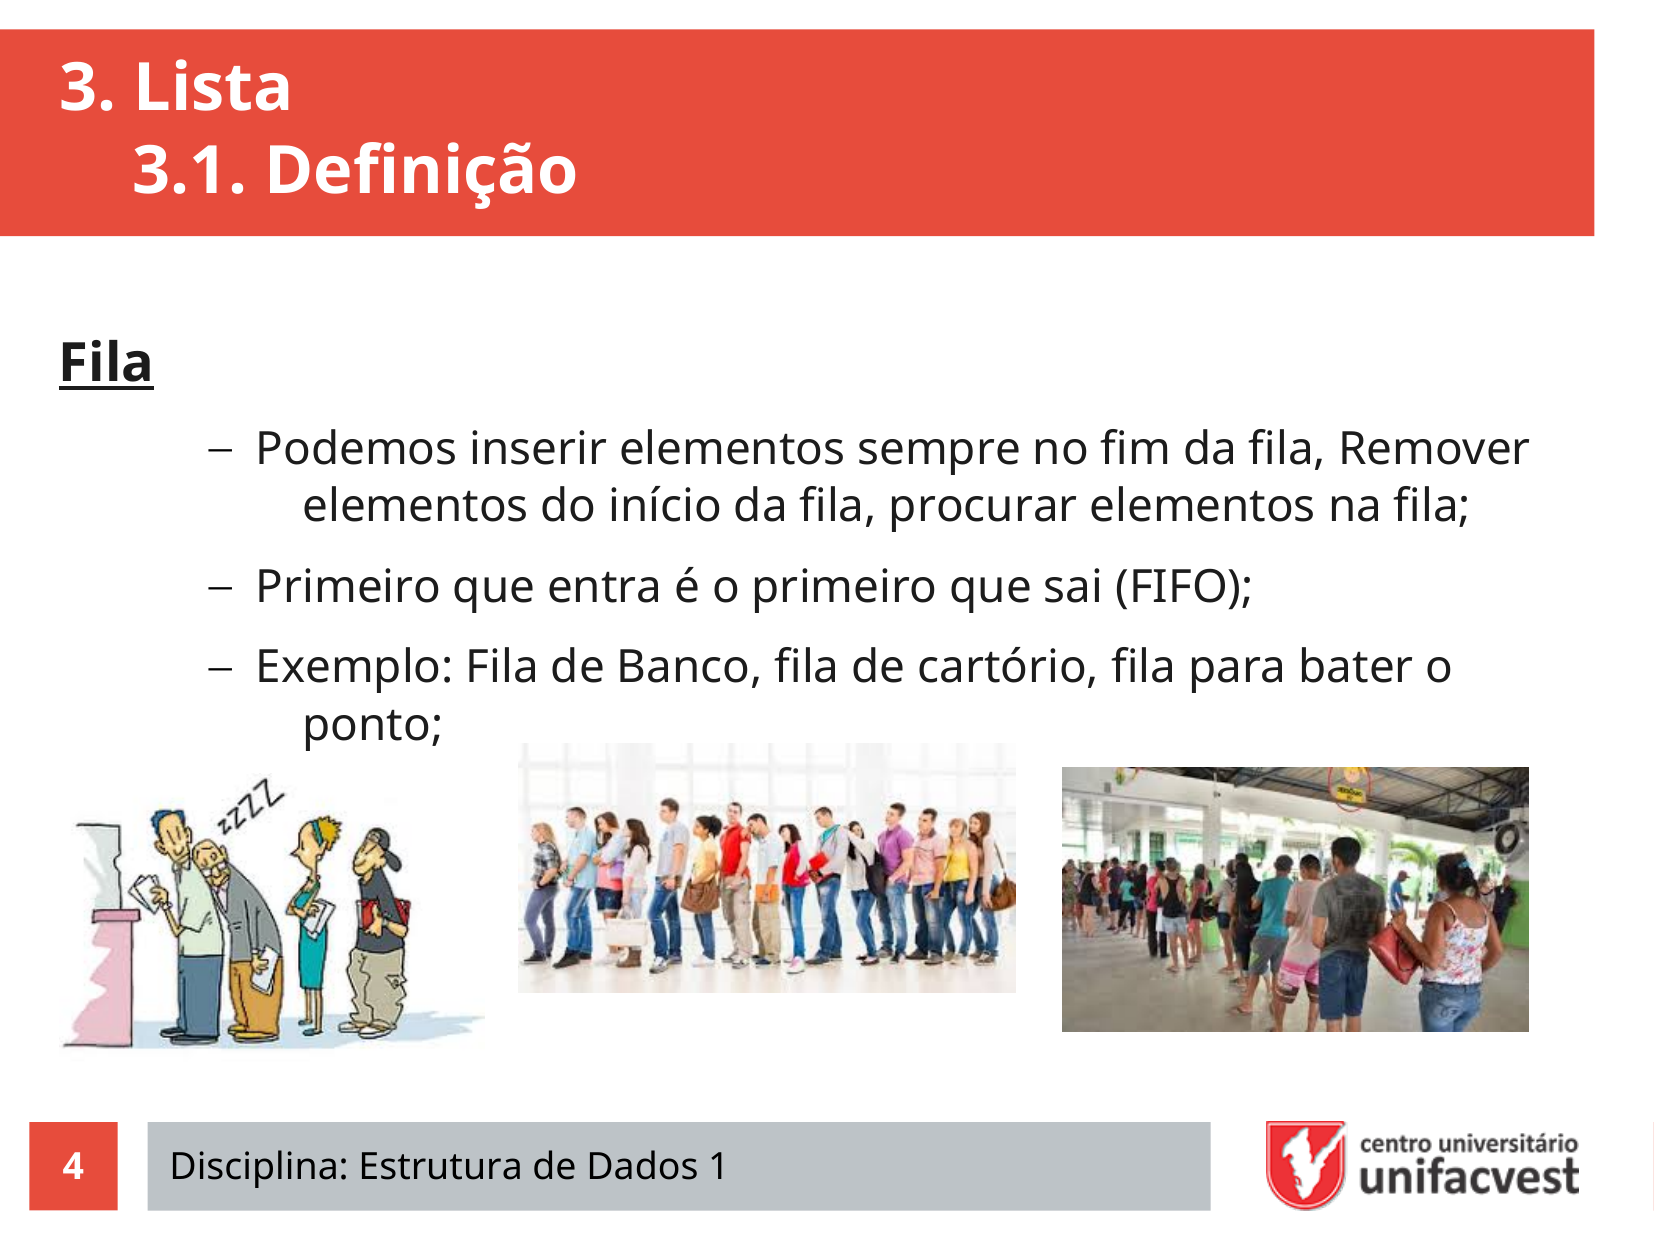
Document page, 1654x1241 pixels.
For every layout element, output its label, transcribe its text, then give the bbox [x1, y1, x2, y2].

title 3. Lista 3.1. Definição [59, 59, 1595, 207]
list Fila Podemos inserir elementos sempre no fim da fila, Remover elementos do início da fila, procurar elementos na fila; Primeiro que entra é o primeiro que sai (FIFO); Exemplo: Fila de Banco, fila de cartório, fila para bater o ponto; [59, 324, 1566, 1093]
text_box [1238, 1120, 1654, 1212]
picture [59, 773, 485, 1063]
text_box Disciplina: Estrutura de Dados 1 [154, 1132, 1205, 1196]
picture [518, 743, 1016, 993]
picture [1062, 767, 1529, 1032]
picture [1266, 1121, 1579, 1211]
